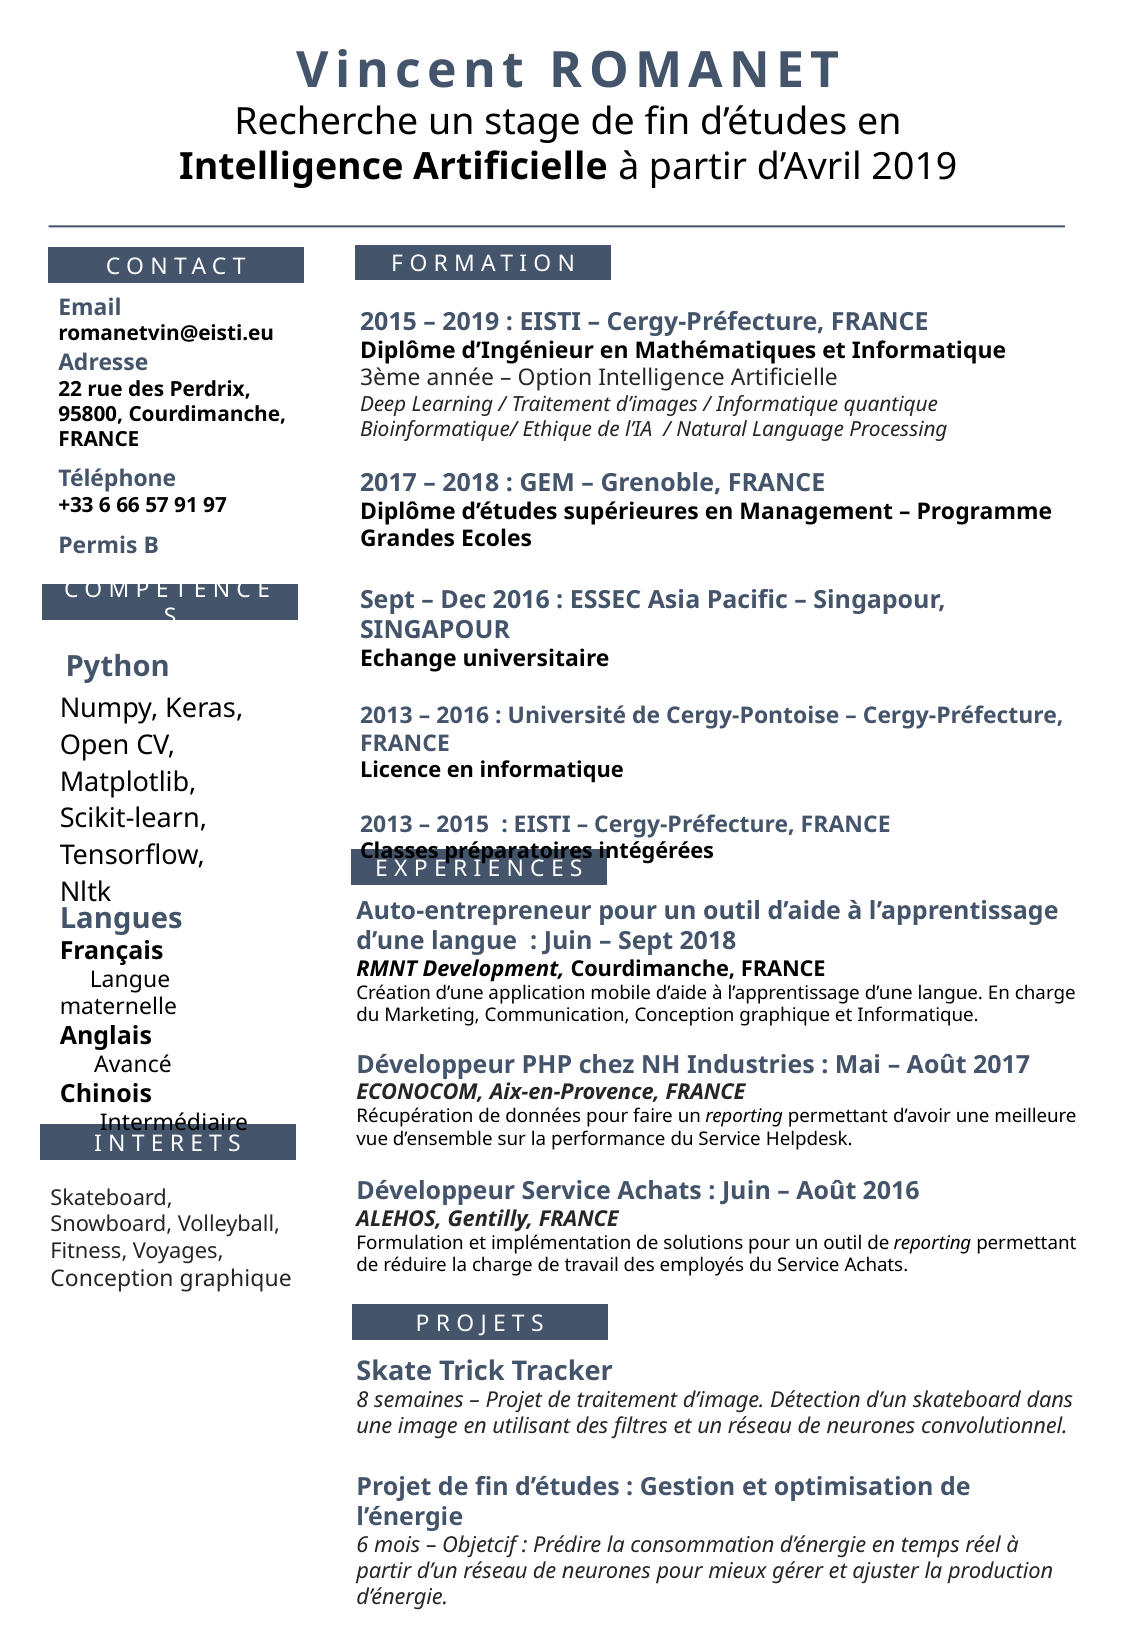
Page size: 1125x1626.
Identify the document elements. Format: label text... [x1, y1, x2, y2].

text_box Skate Trick Tracker 8 semaines – Projet de traitement d’image. Détection d’un skateboard dans une image en utilisant des filtres et un réseau de neurones convolutionnel. Projet de fin d’études : Gestion et optimisation de l’énergie 6 mois – Objetcif : Prédire la consommation d’énergie en temps réel à partir d’un réseau de neurones pour mieux gérer et ajuster la production d’énergie. [341, 1345, 1095, 1575]
text_box CONTACT [48, 248, 303, 282]
text_box Python [50, 640, 239, 681]
text_box Skateboard, Snowboard, Volleyball, Fitness, Voyages, Conception graphique [35, 1176, 315, 1324]
text_box EXPERIENCES [352, 851, 606, 884]
text_box Langues Français Langue maternelle Anglais Avancé Chinois Intermédiaire [44, 840, 299, 1142]
text_box Auto-entrepreneur pour un outil d’aide à l’apprentissage d’une langue : Juin – Sept 2018 RMNT Development, Courdimanche, FRANCE Création d’une application mobile d’aide à l’apprentissage d’une langue. En charge du Marketing, Communication, Conception graphique et Informatique. Développeur PHP chez NH Industries : Mai – Août 2017 ECONOCOM, Aix-en-Provence, FRANCE Récupération de données pour faire un reporting permettant d’avoir une meilleure vue d’ensemble sur la performance du Service Helpdesk. Développeur Service Achats : Juin – Août 2016 ALEHOS, Gentilly, FRANCE Formulation et implémentation de solutions pour un outil de reporting permettant de réduire la charge de travail des employés du Service Achats. [341, 886, 1095, 1301]
text_box COMPETENCES [43, 585, 298, 619]
text_box PROJETS [352, 1304, 607, 1339]
text_box 2015 – 2019 : EISTI – Cergy-Préfecture, FRANCE Diplôme d’Ingénieur en Mathématiques et Informatique 3ème année – Option Intelligence Artificielle Deep Learning / Traitement d’images / Informatique quantique Bioinformatique/ Ethique de l’IA / Natural Language Processing 2017 – 2018 : GEM – Grenoble, FRANCE Diplôme d’études supérieures en Management – Programme Grandes Ecoles Sept – Dec 2016 : ESSEC Asia Pacific – Singapour, SINGAPOUR Echange universitaire 2013 – 2016 : Université de Cergy-Pontoise – Cergy-Préfecture, FRANCE Licence en informatique 2013 – 2015 : EISTI – Cergy-Préfecture, FRANCE Classes préparatoires intégérées [344, 297, 1099, 851]
text_box Email romanetvin@eisti.eu Adresse 22 rue des Perdrix, 95800, Courdimanche, FRANCE Téléphone +33 6 66 57 91 97 Permis B [43, 284, 344, 566]
text_box FORMATION [356, 245, 611, 280]
text_box Numpy, Keras, Open CV, Matplotlib, Scikit-learn, Tensorflow, Nltk [45, 681, 286, 916]
text_box INTERETS [40, 1125, 295, 1159]
text_box Vincent ROMANET Recherche un stage de fin d’études en Intelligence Artificielle à partir d’Avril 2019 [131, 29, 1005, 195]
